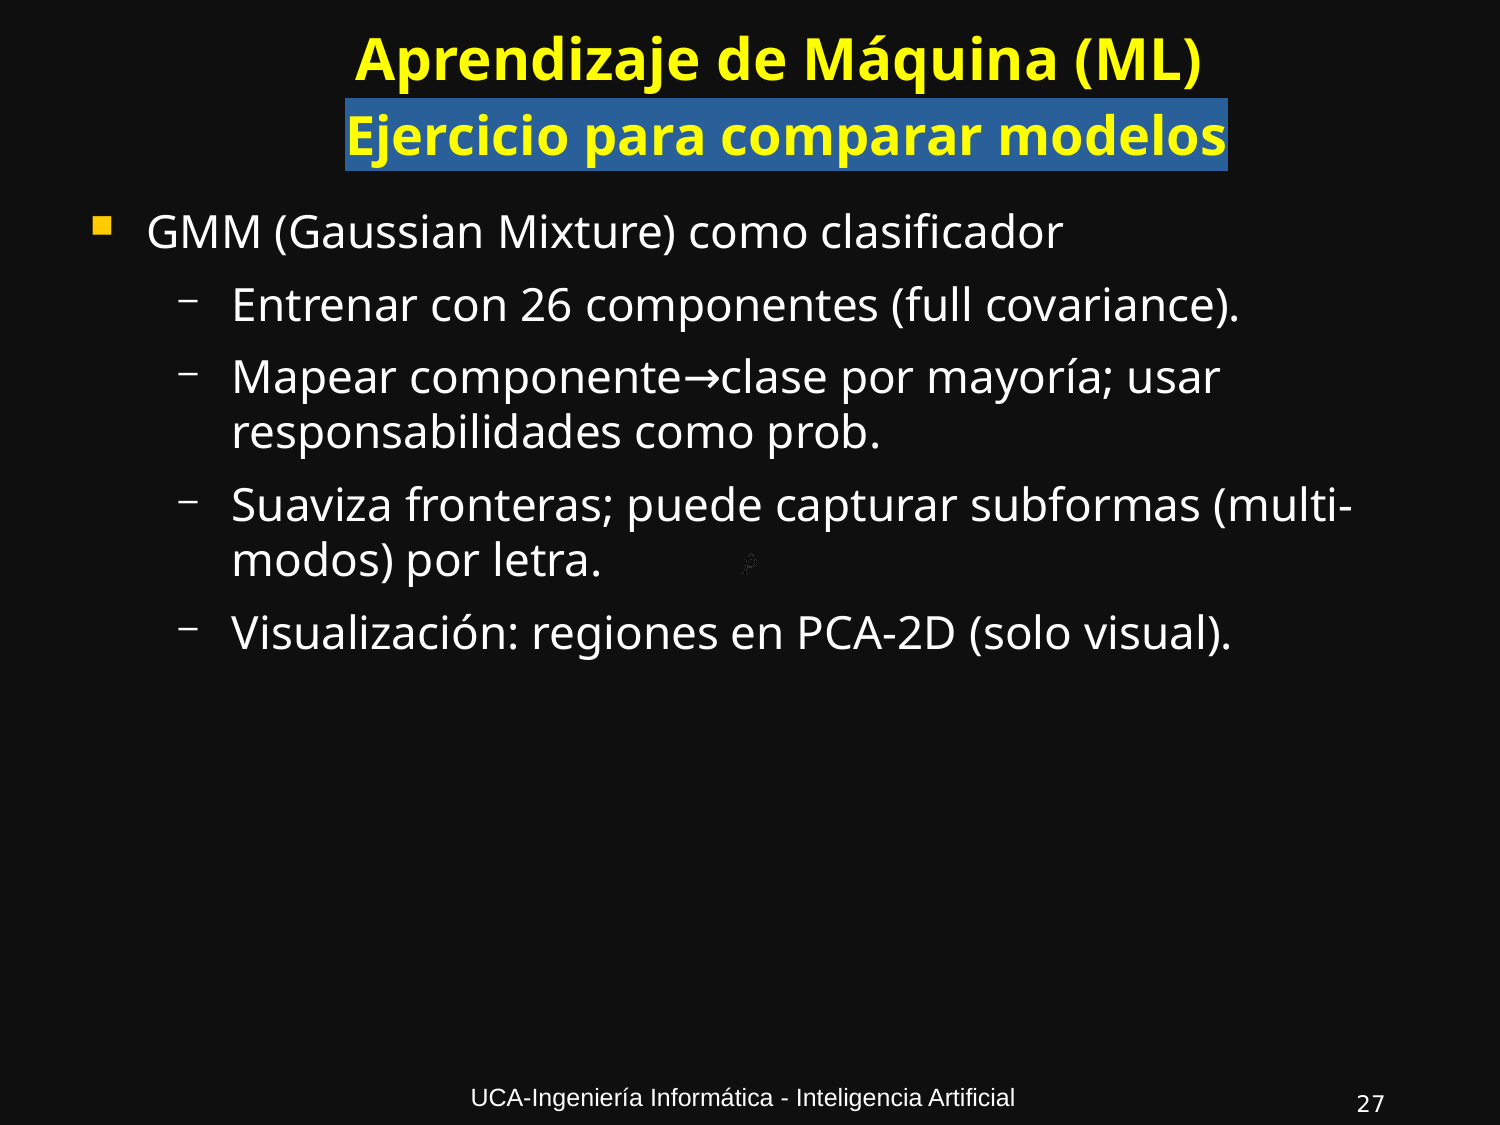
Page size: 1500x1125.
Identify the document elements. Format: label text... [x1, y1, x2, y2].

text_box GMM (Gaussian Mixture) como clasificador Entrenar con 26 componentes (full covariance). Mapear componente→clase por mayoría; usar responsabilidades como prob. Suaviza fronteras; puede capturar subformas (multi-modos) por letra. Visualización: regiones en PCA-2D (solo visual). [75, 195, 1426, 1051]
title Aprendizaje de Máquina (ML) Ejercicio para comparar modelos [75, 38, 1463, 152]
